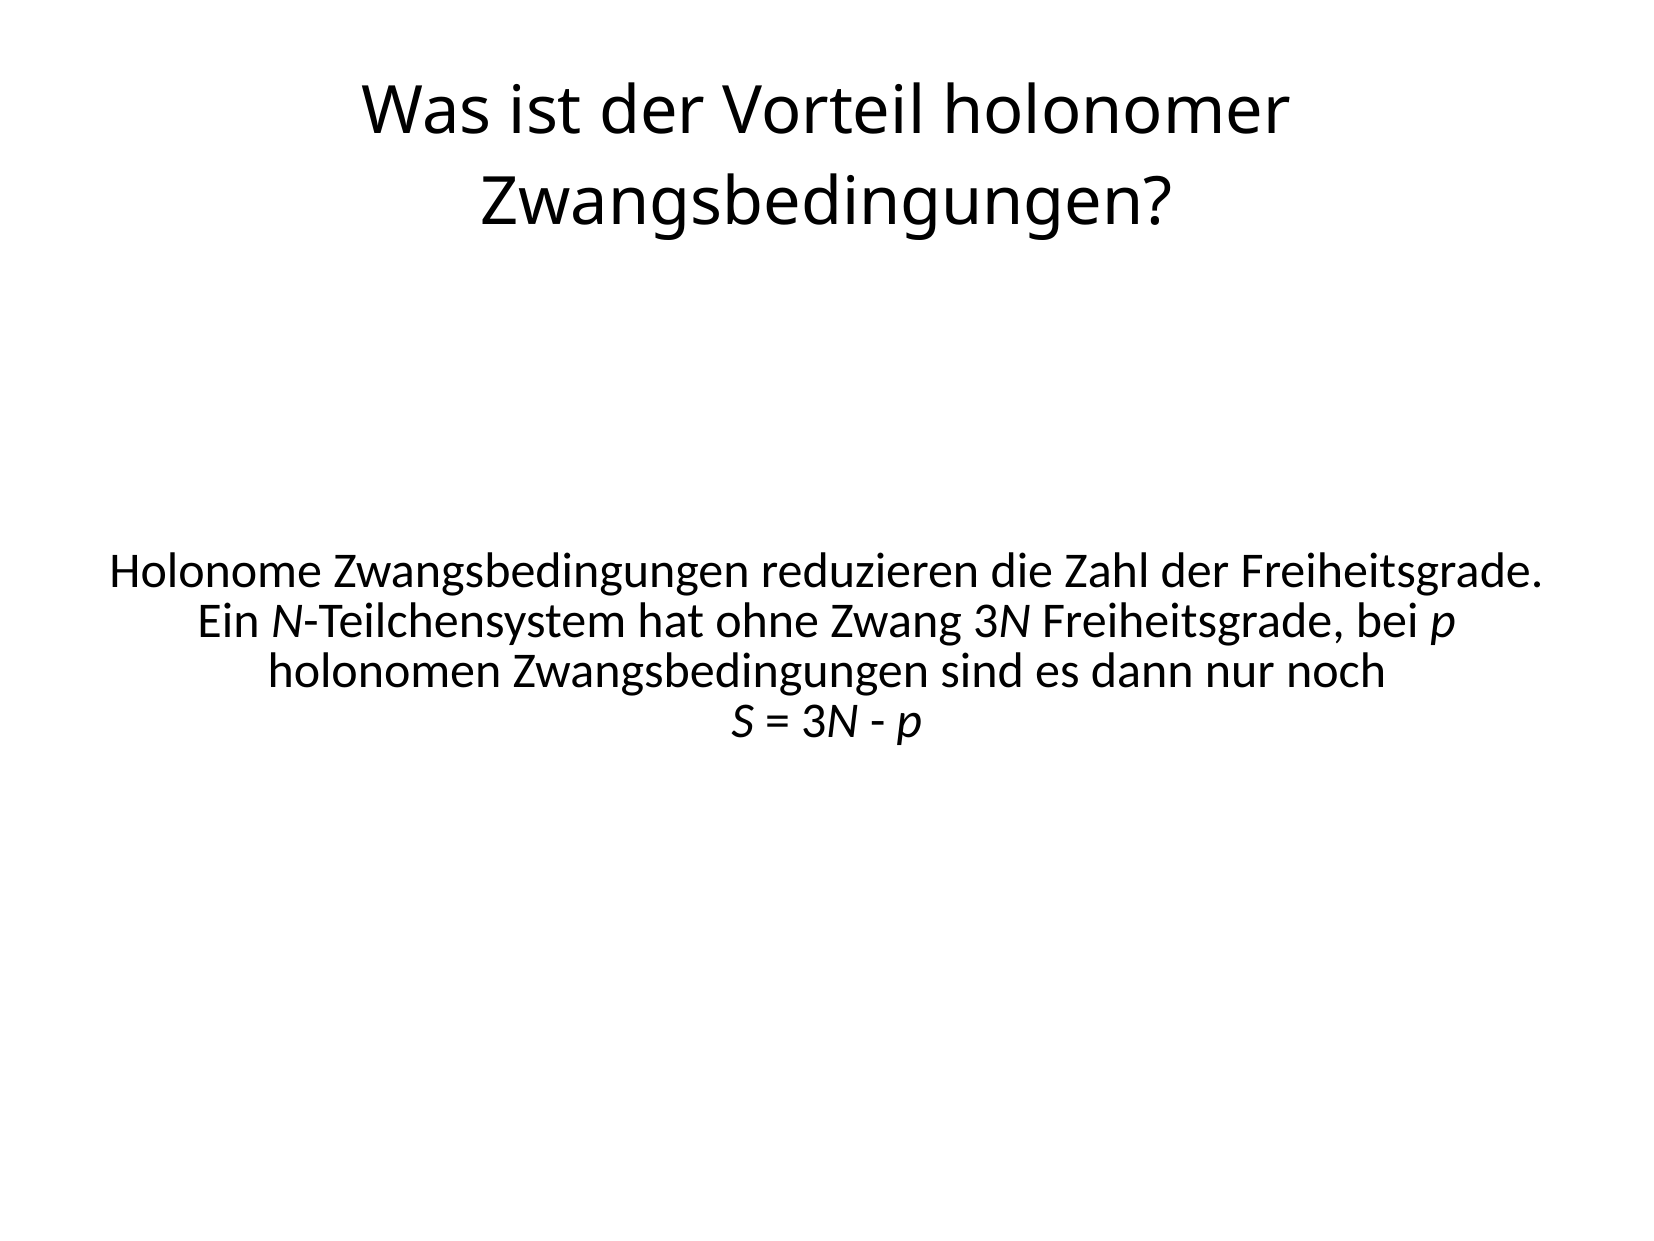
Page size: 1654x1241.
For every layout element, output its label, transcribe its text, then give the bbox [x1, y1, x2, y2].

subtitle Holonome Zwangsbedingungen reduzieren die Zahl der Freiheitsgrade. Ein N-Teilchensystem hat ohne Zwang 3N Freiheitsgrade, bei p holonomen Zwangsbedingungen sind es dann nur noch S = 3N - p [82, 290, 1571, 1010]
title Was ist der Vorteil holonomer Zwangsbedingungen? [82, 49, 1571, 257]
